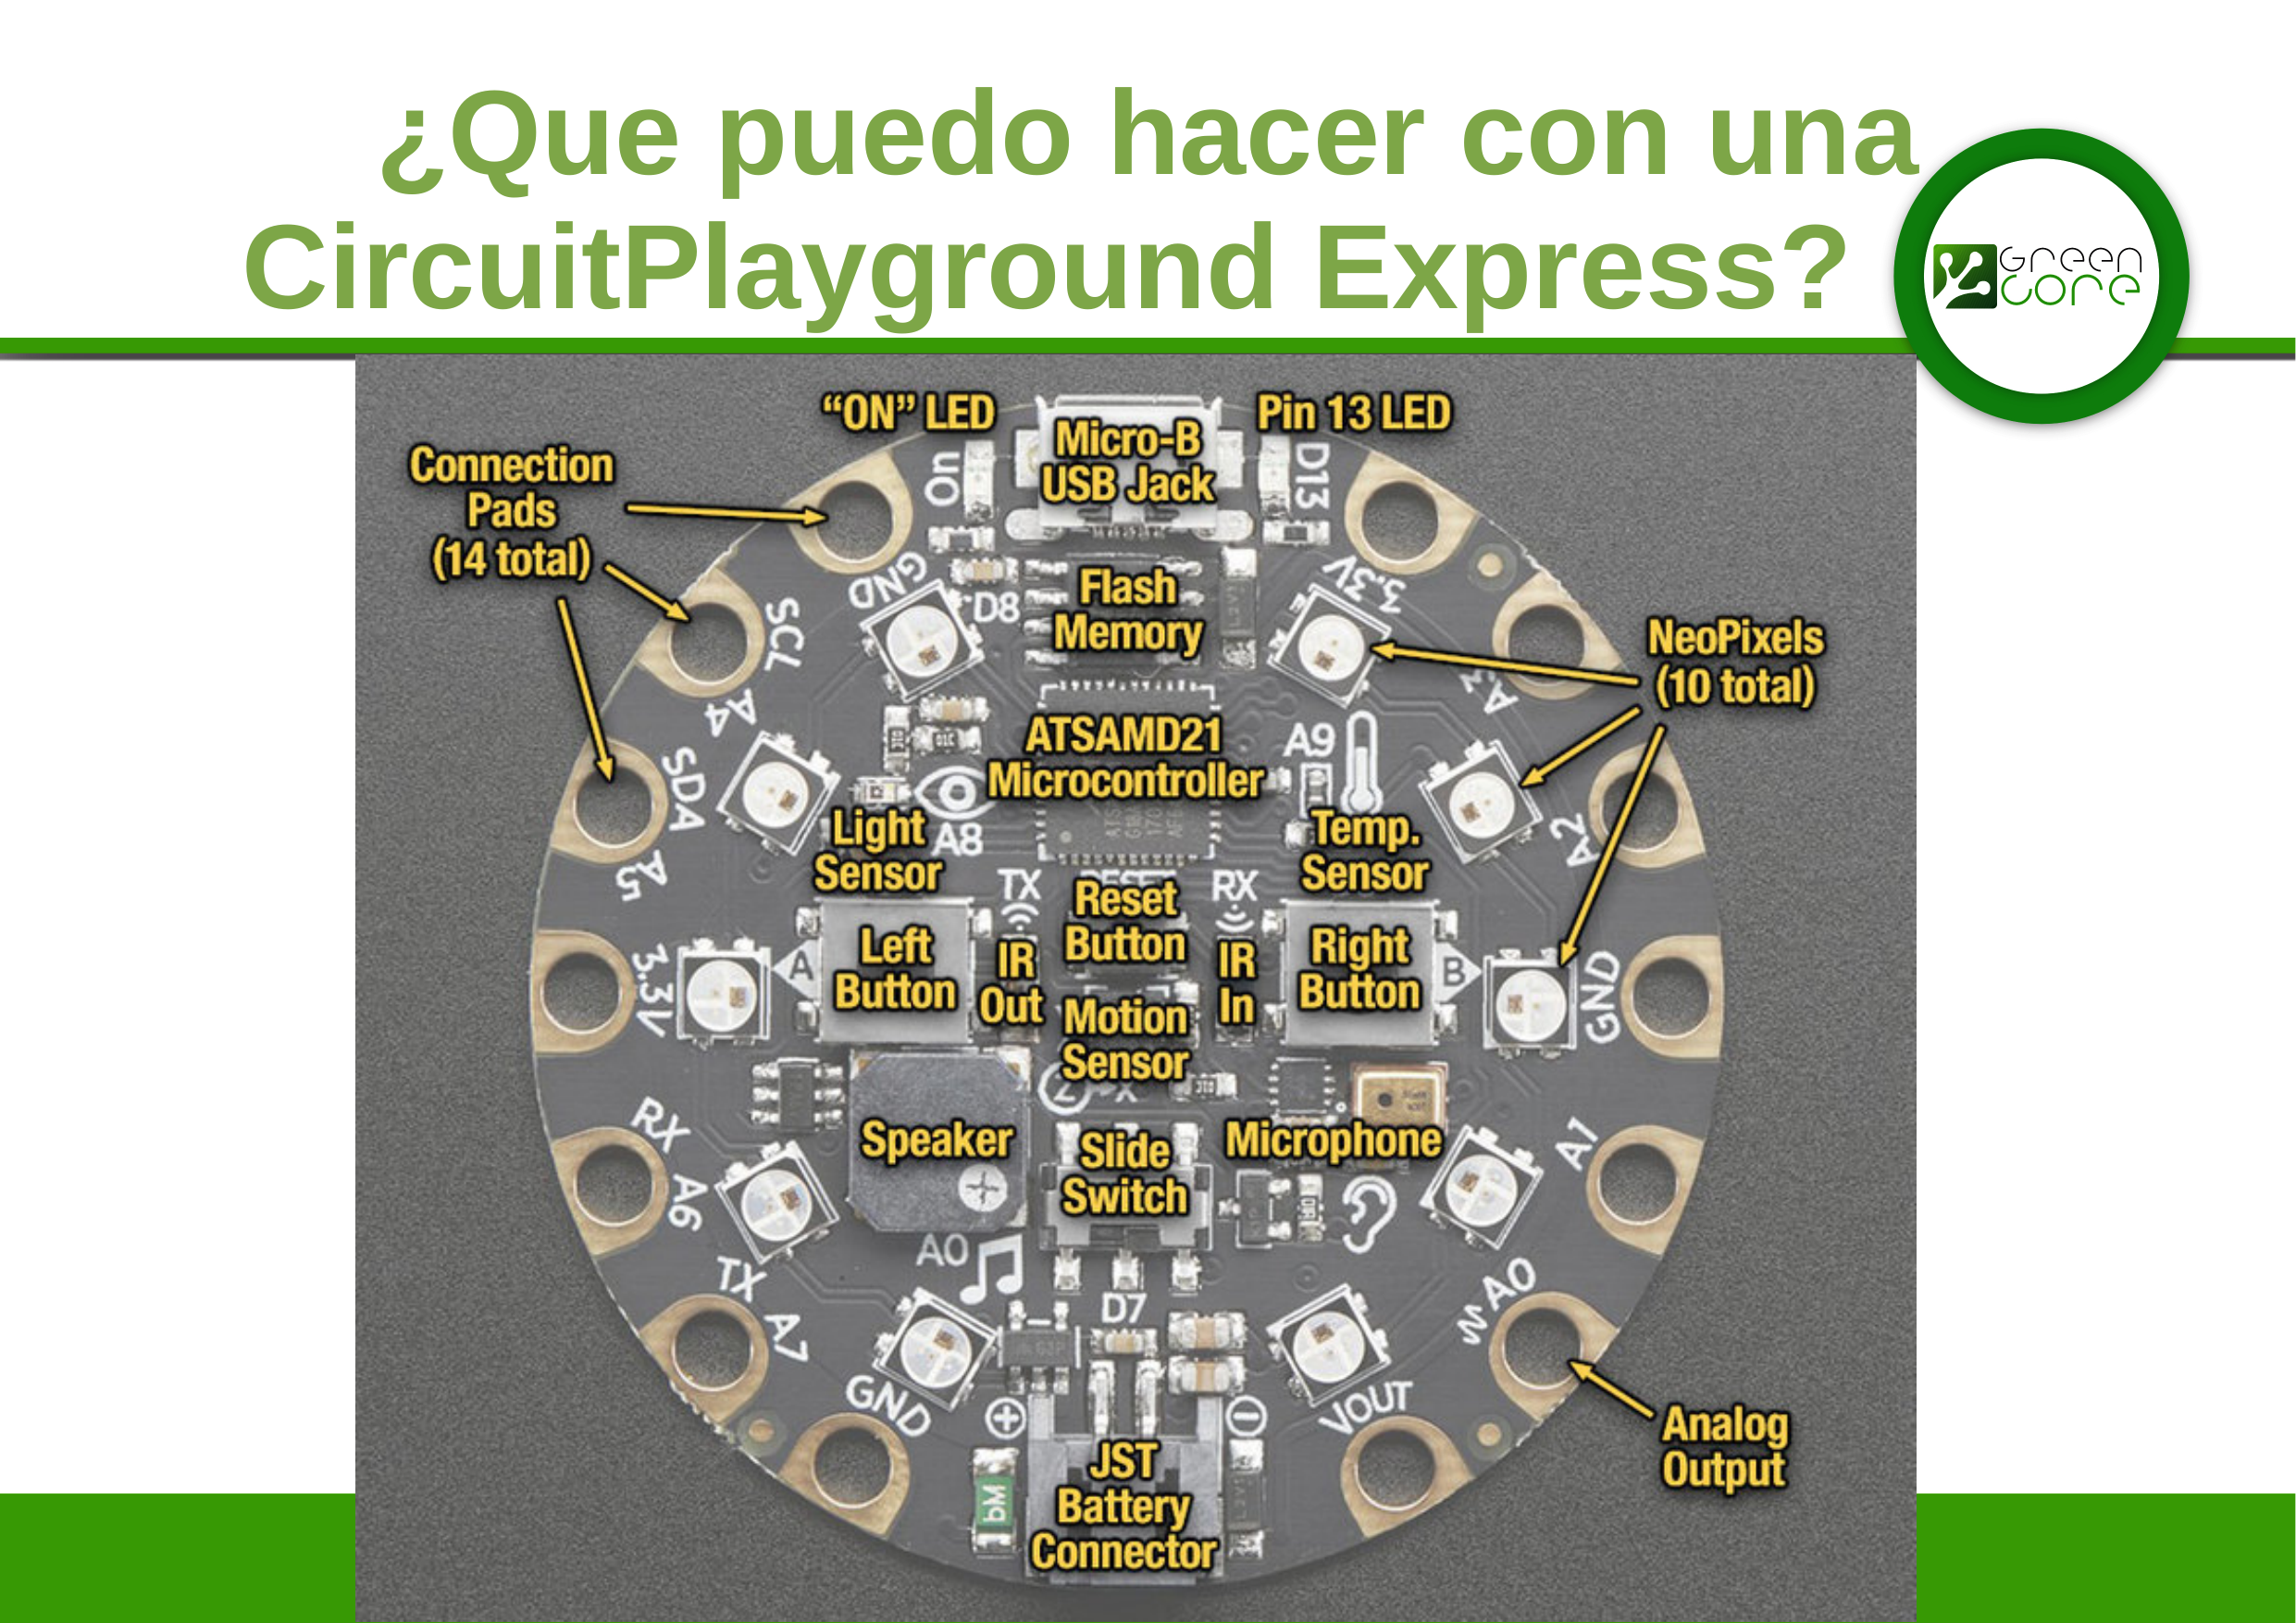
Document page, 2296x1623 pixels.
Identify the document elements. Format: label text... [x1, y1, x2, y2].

picture [0, 0, 2296, 1623]
title ¿Que puedo hacer con una CircuitPlayground Express? [115, 64, 2181, 336]
